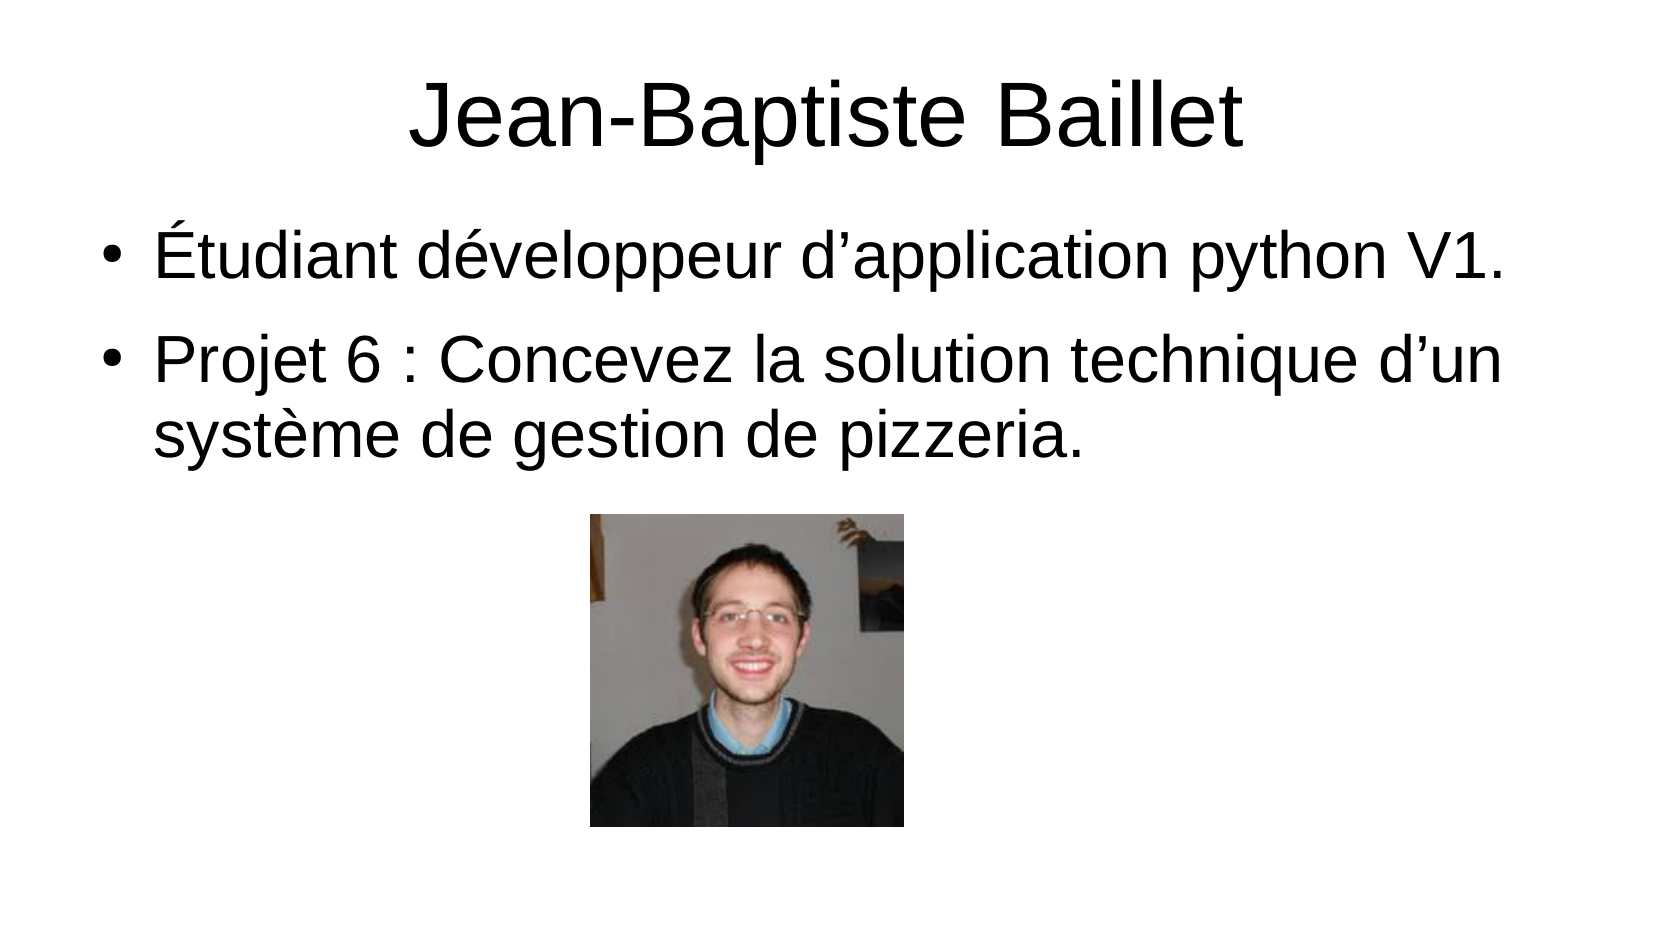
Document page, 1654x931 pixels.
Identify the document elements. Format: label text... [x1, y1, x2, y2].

picture [590, 514, 904, 827]
title Jean-Baptiste Baillet [82, 37, 1571, 193]
list Étudiant développeur d’application python V1. Projet 6 : Concevez la solution technique d’un système de gestion de pizzeria. [82, 217, 1571, 758]
